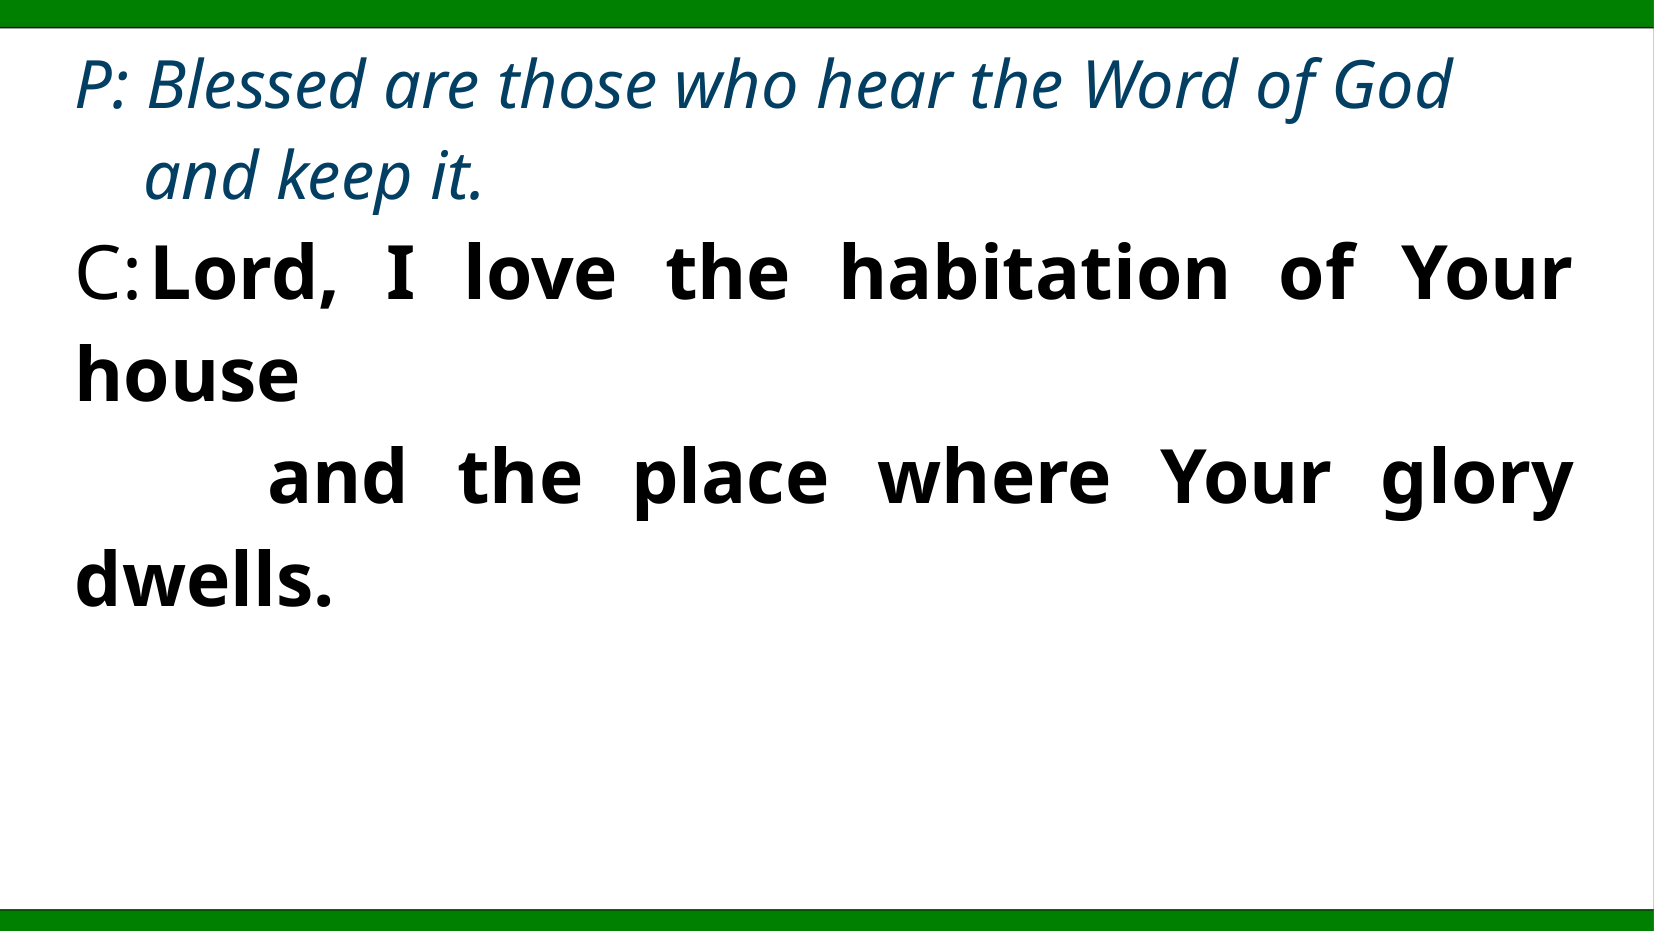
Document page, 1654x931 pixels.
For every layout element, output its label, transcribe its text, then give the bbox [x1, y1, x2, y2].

picture [0, 0, 1654, 931]
text_box P: Blessed are those who hear the Word of God and keep it. C: Lord, I love the habitation of Your house and the place where Your glory dwells. [60, 30, 1591, 422]
